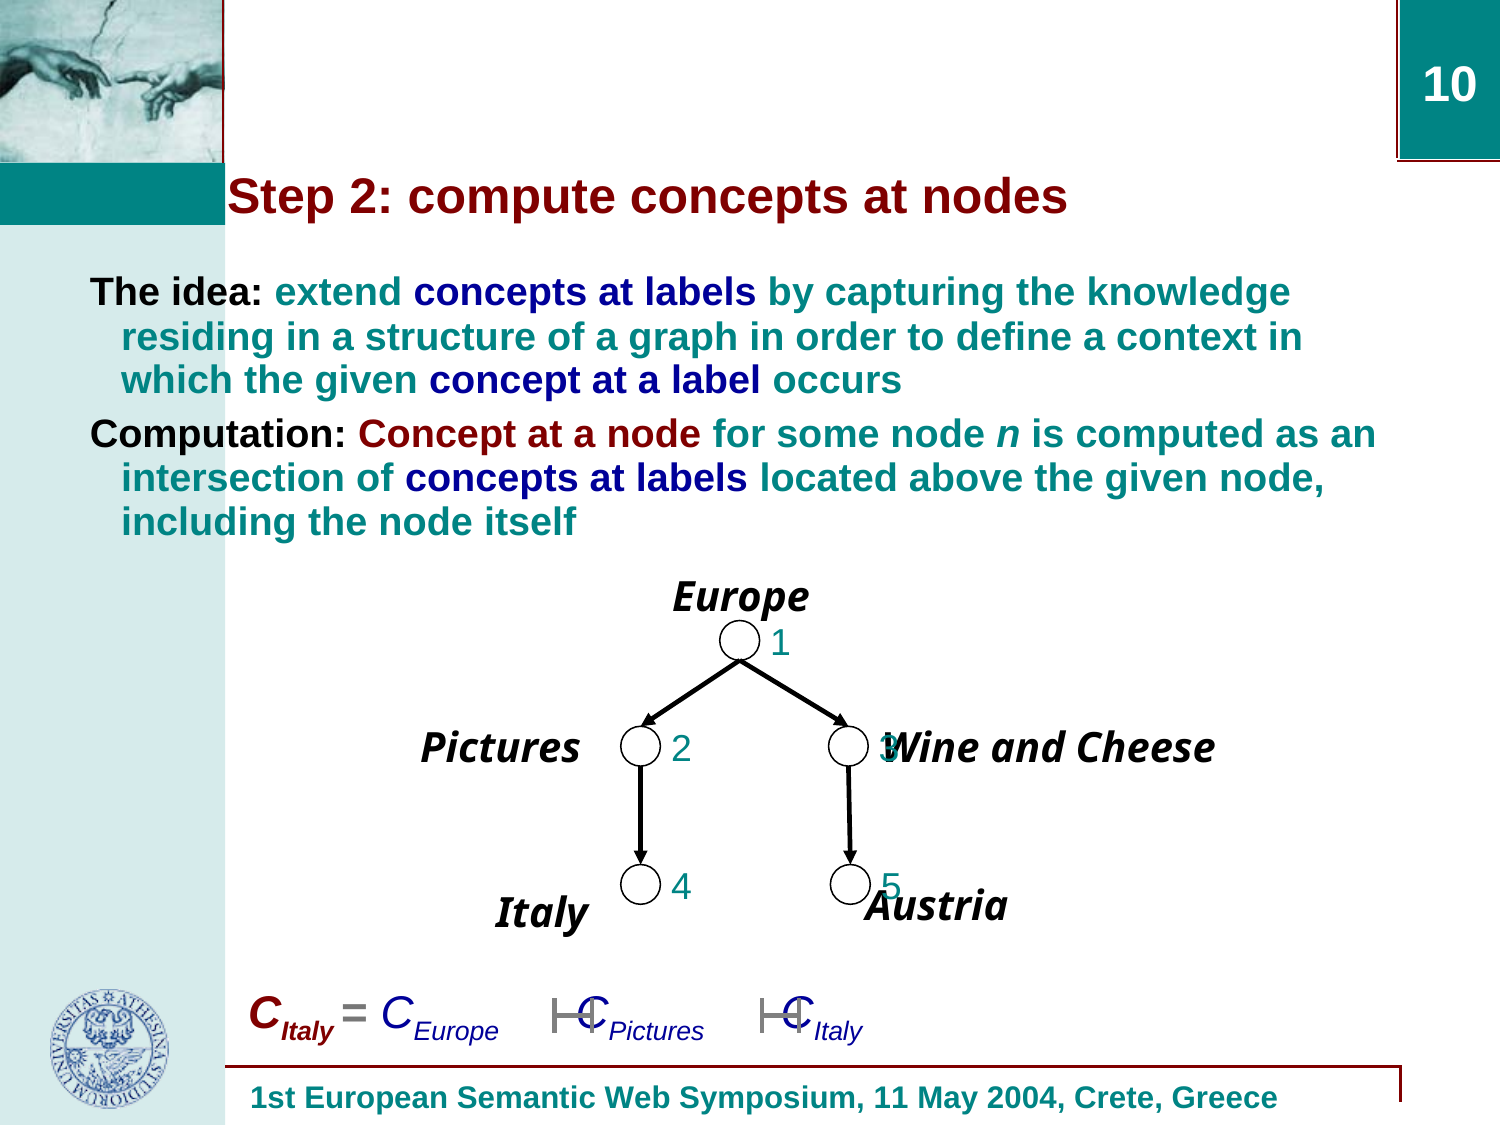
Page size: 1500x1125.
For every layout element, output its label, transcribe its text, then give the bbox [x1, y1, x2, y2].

list The idea: extend concepts at labels by capturing the knowledge residing in a structure of a graph in order to define a context in which the given concept at a label occurs Computation: Concept at a node for some node n is computed as an intersection of concepts at labels located above the given node, including the node itself [660, 664, 843, 758]
text_box 4 [620, 864, 661, 905]
text_box Europe [602, 561, 880, 628]
title Step 2: compute concepts at nodes [212, 158, 1388, 234]
text_box Austria [797, 870, 1065, 937]
text_box Pictures [394, 712, 660, 779]
picture [0, 0, 222, 162]
text_box CItaly = CEurope CPictures CItaly [233, 975, 1265, 1054]
text_box Italy [427, 878, 722, 944]
text_box Wine and Cheese [866, 712, 1305, 779]
text_box 5 [830, 864, 871, 905]
list The idea: extend concepts at labels by capturing the knowledge residing in a structure of a graph in order to define a context in which the given concept at a label occurs Computation: Concept at a node for some node n is computed as an intersection of concepts at labels located above the given node, including the node itself [74, 262, 1398, 758]
text_box 1 [719, 620, 760, 661]
text_box Italy [675, 878, 684, 891]
text_box 3 [828, 726, 869, 767]
picture [50, 989, 169, 1109]
text_box 2 [620, 726, 661, 767]
